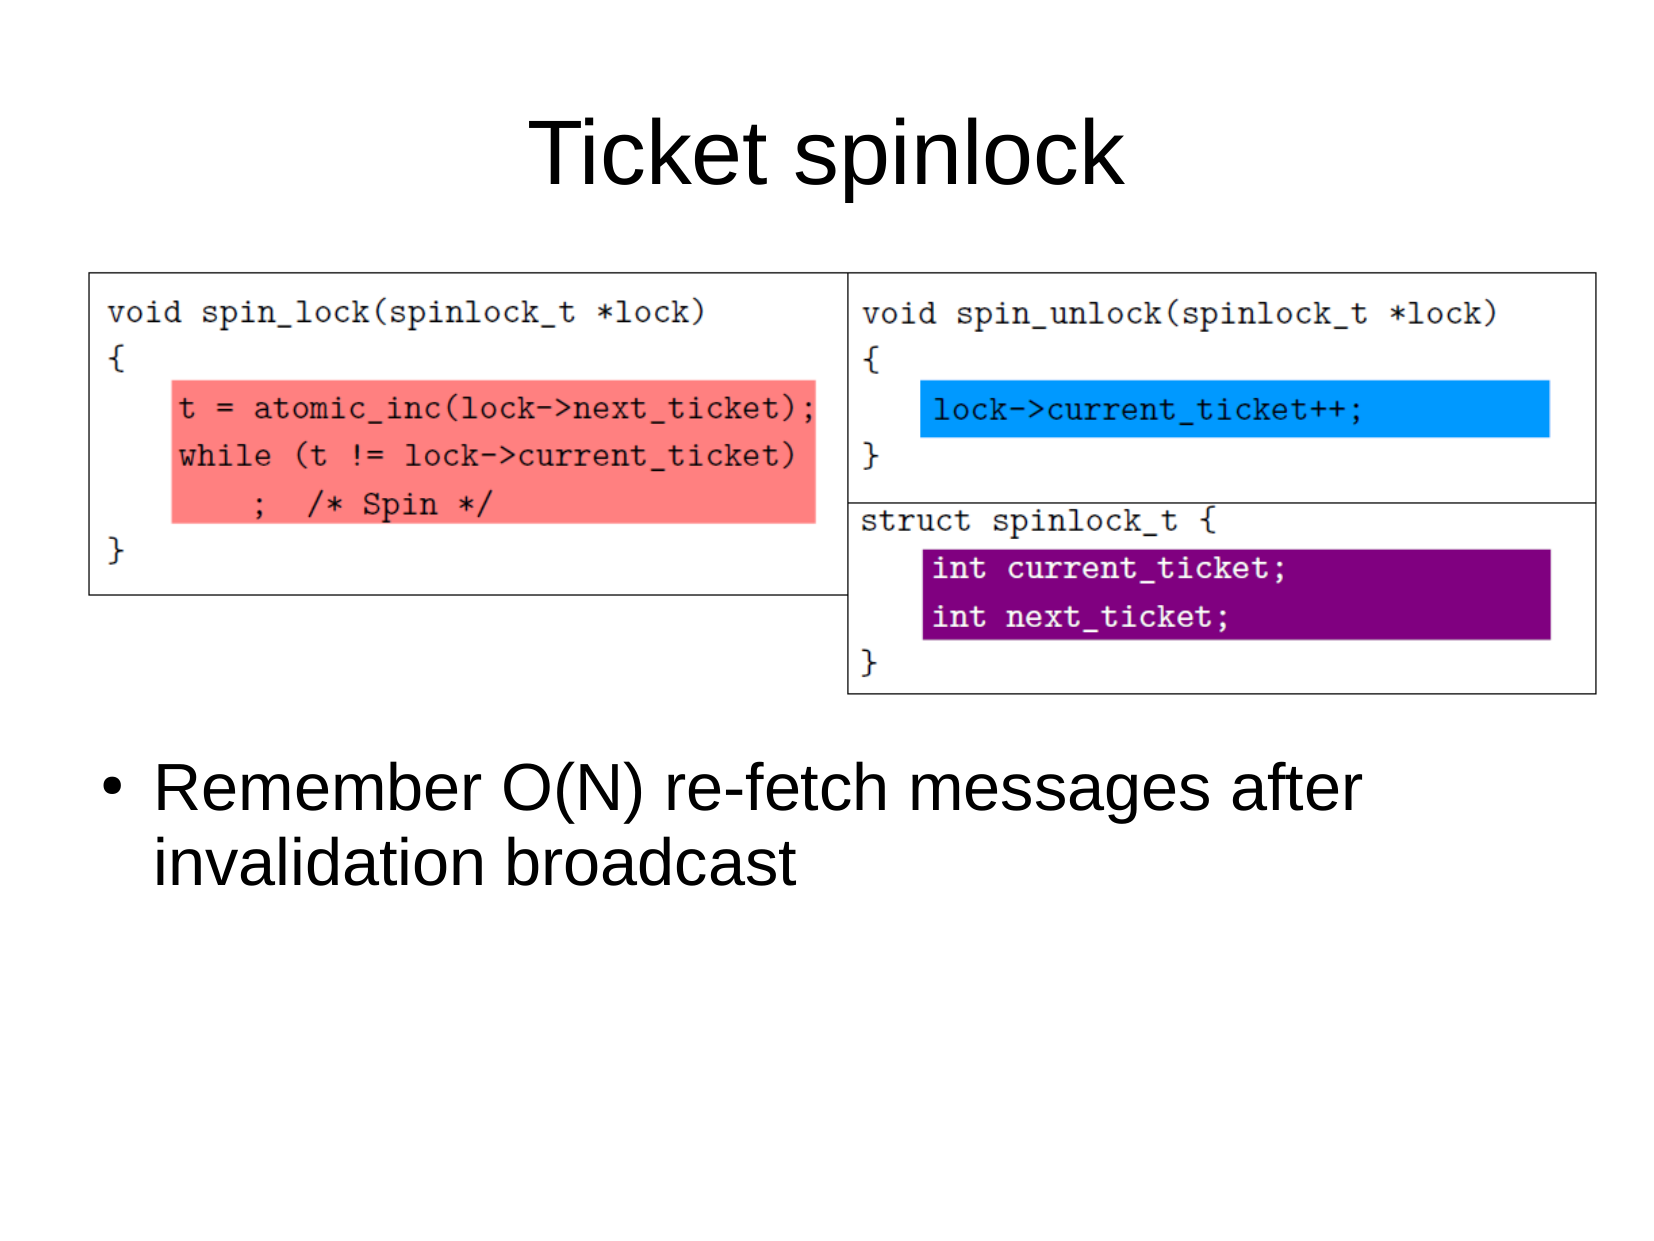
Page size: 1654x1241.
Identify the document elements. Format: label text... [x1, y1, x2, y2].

list Remember O(N) re-fetch messages after invalidation broadcast [82, 750, 1571, 1010]
picture [75, 252, 1613, 715]
title Ticket spinlock [82, 49, 1571, 252]
